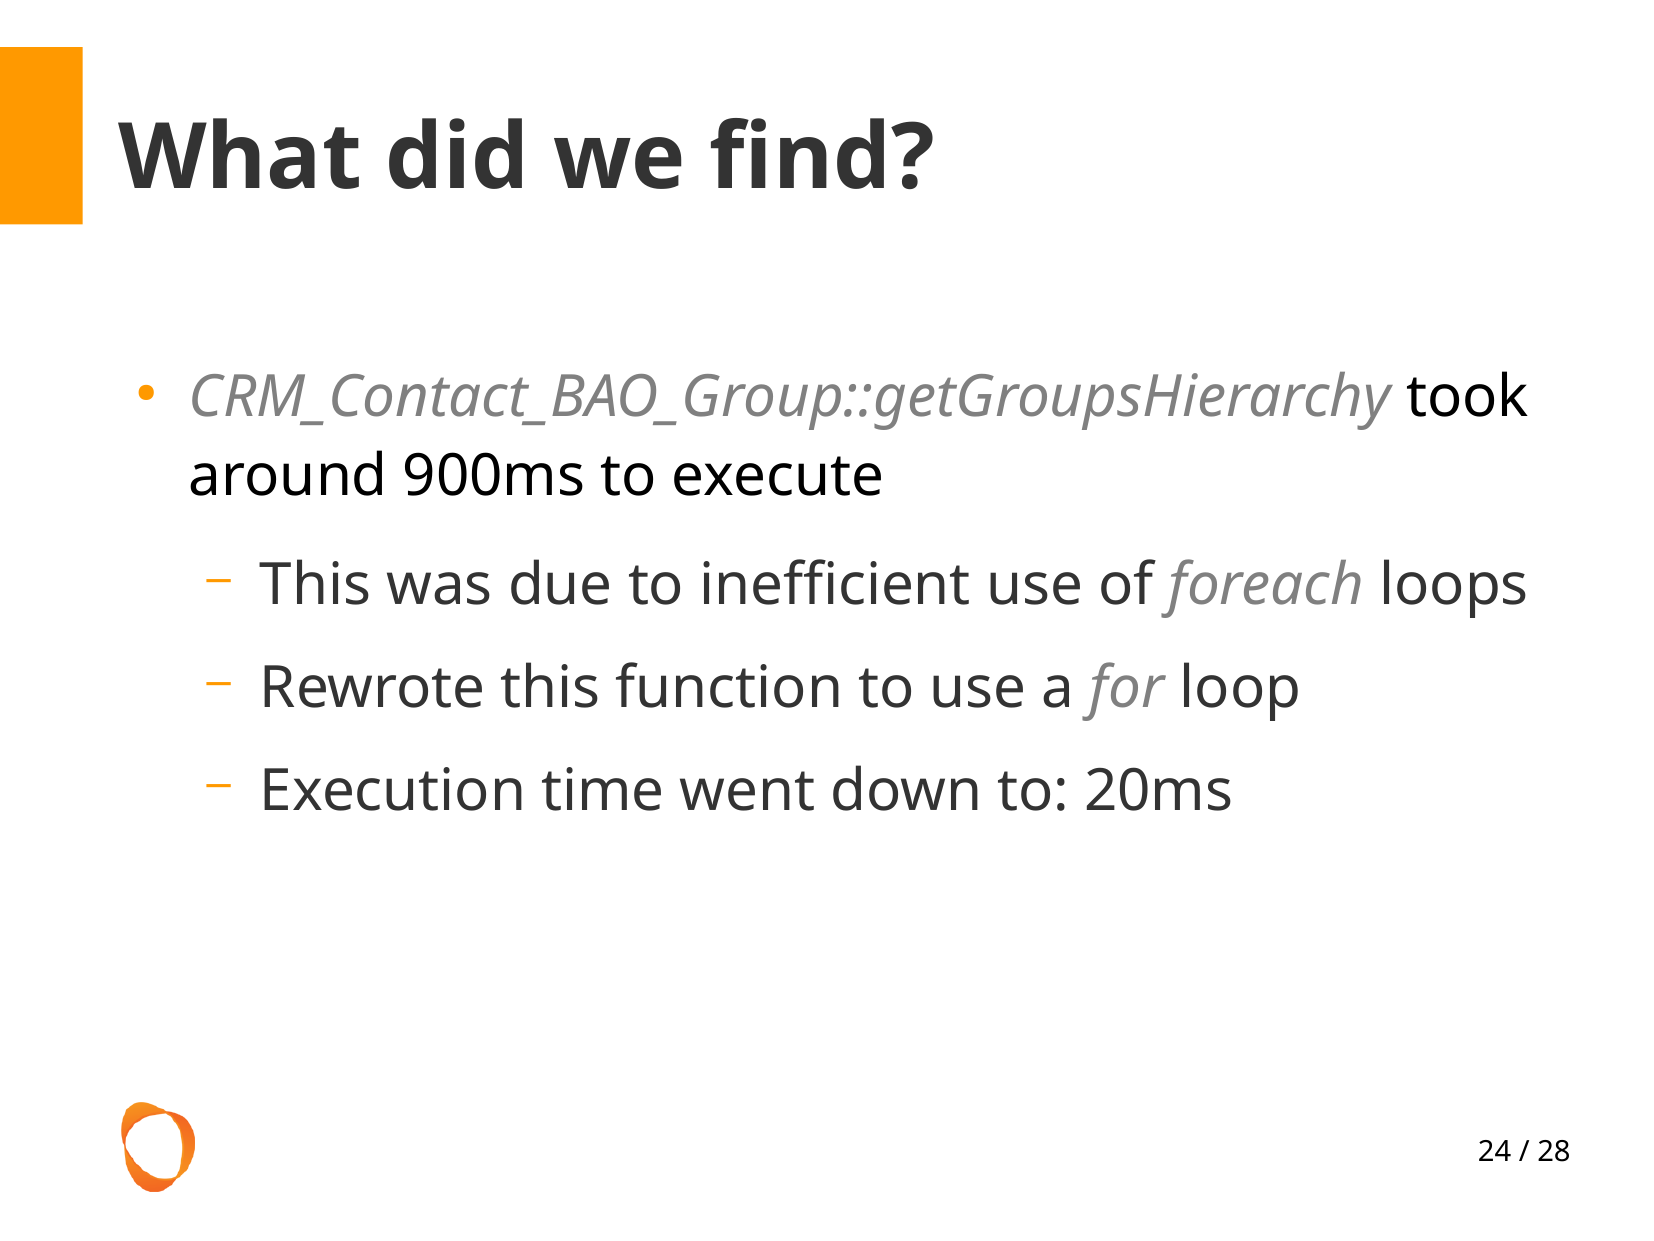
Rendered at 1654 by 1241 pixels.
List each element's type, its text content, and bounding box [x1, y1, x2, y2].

list CRM_Contact_BAO_Group::getGroupsHierarchy took around 900ms to execute This was due to inefficient use of foreach loops Rewrote this function to use a for loop Execution time went down to: 20ms [118, 354, 1536, 1074]
picture [118, 1101, 196, 1193]
title What did we find? [118, 49, 1571, 257]
